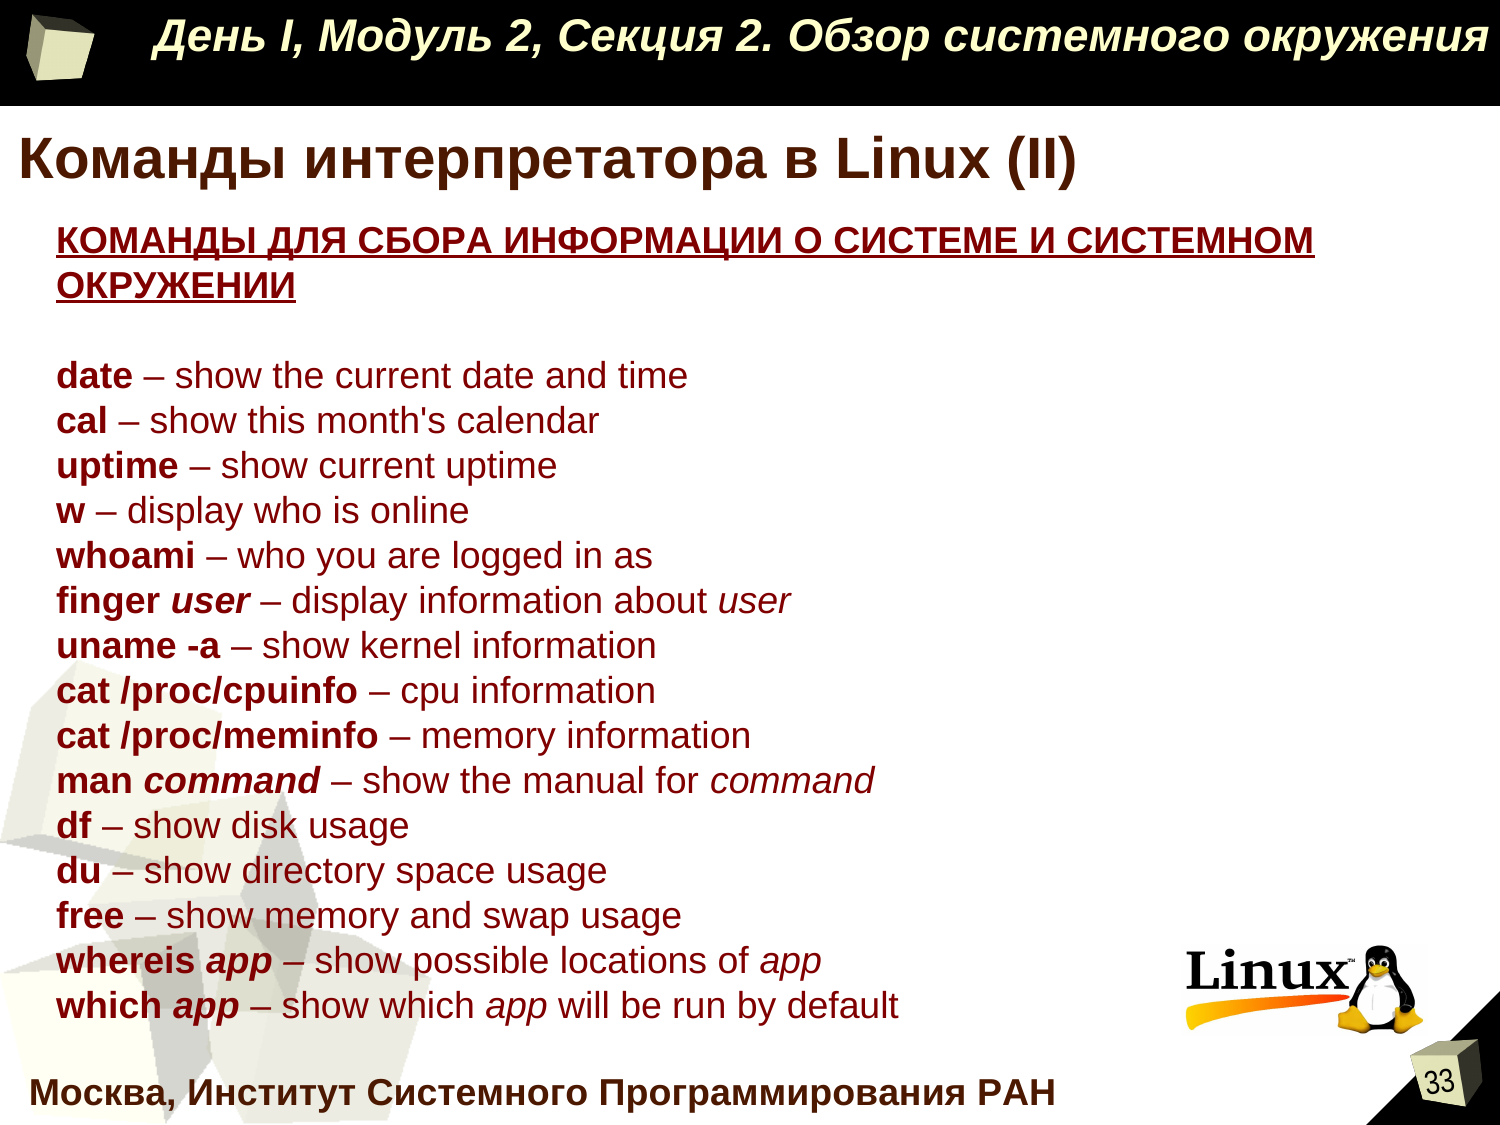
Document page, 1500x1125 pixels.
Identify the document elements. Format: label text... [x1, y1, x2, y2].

text_box КОМАНДЫ ДЛЯ СБОРА ИНФОРМАЦИИ О СИСТЕМЕ И СИСТЕМНОМ ОКРУЖЕНИИ date – show the current date and time cal – show this month's calendar uptime – show current uptime w – display who is online whoami – who you are logged in as finger user – display information about user uname -a – show kernel information cat /proc/cpuinfo – cpu information cat /proc/meminfo – memory information man command – show the manual for command df – show disk usage du – show directory space usage free – show memory and swap usage whereis app – show possible locations of app which app – show which app will be run by default [41, 208, 1444, 1034]
picture [423, 1088, 433, 1102]
picture [0, 659, 433, 1125]
text_box Команды интерпретатора в Linux (II) [4, 112, 1500, 198]
picture [1181, 944, 1428, 1036]
